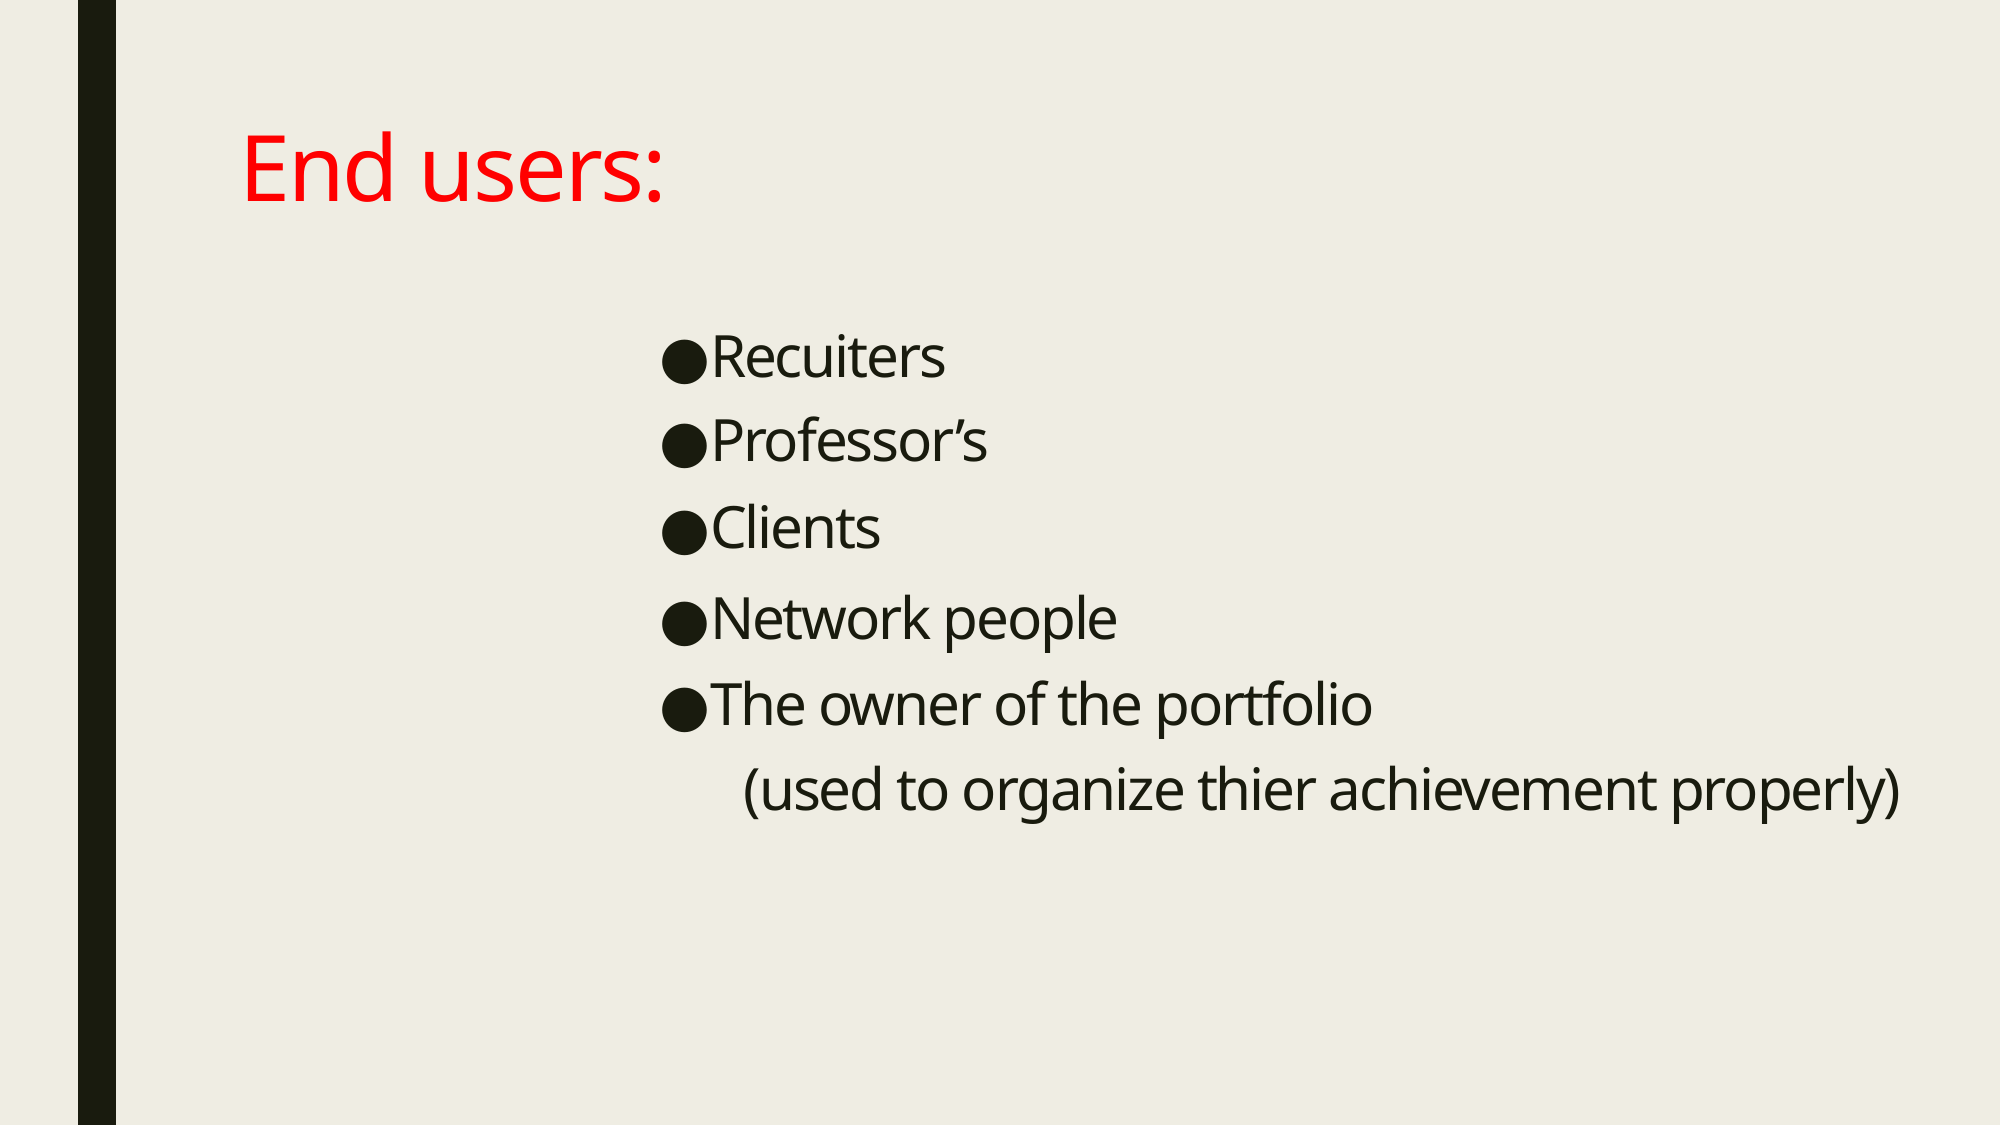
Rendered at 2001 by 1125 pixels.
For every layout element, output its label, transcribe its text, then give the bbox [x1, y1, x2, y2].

text_box ●Network people [659, 588, 1109, 645]
text_box (used to organize thier achievement properly) [743, 757, 1921, 818]
text_box ●Clients [659, 502, 880, 547]
text_box ●Recuiters [659, 332, 946, 376]
text_box ●Professor’s [659, 416, 994, 461]
text_box ●The owner of the portfolio [659, 673, 1371, 731]
text_box End users: [239, 130, 660, 200]
picture [0, 0, 2000, 1125]
